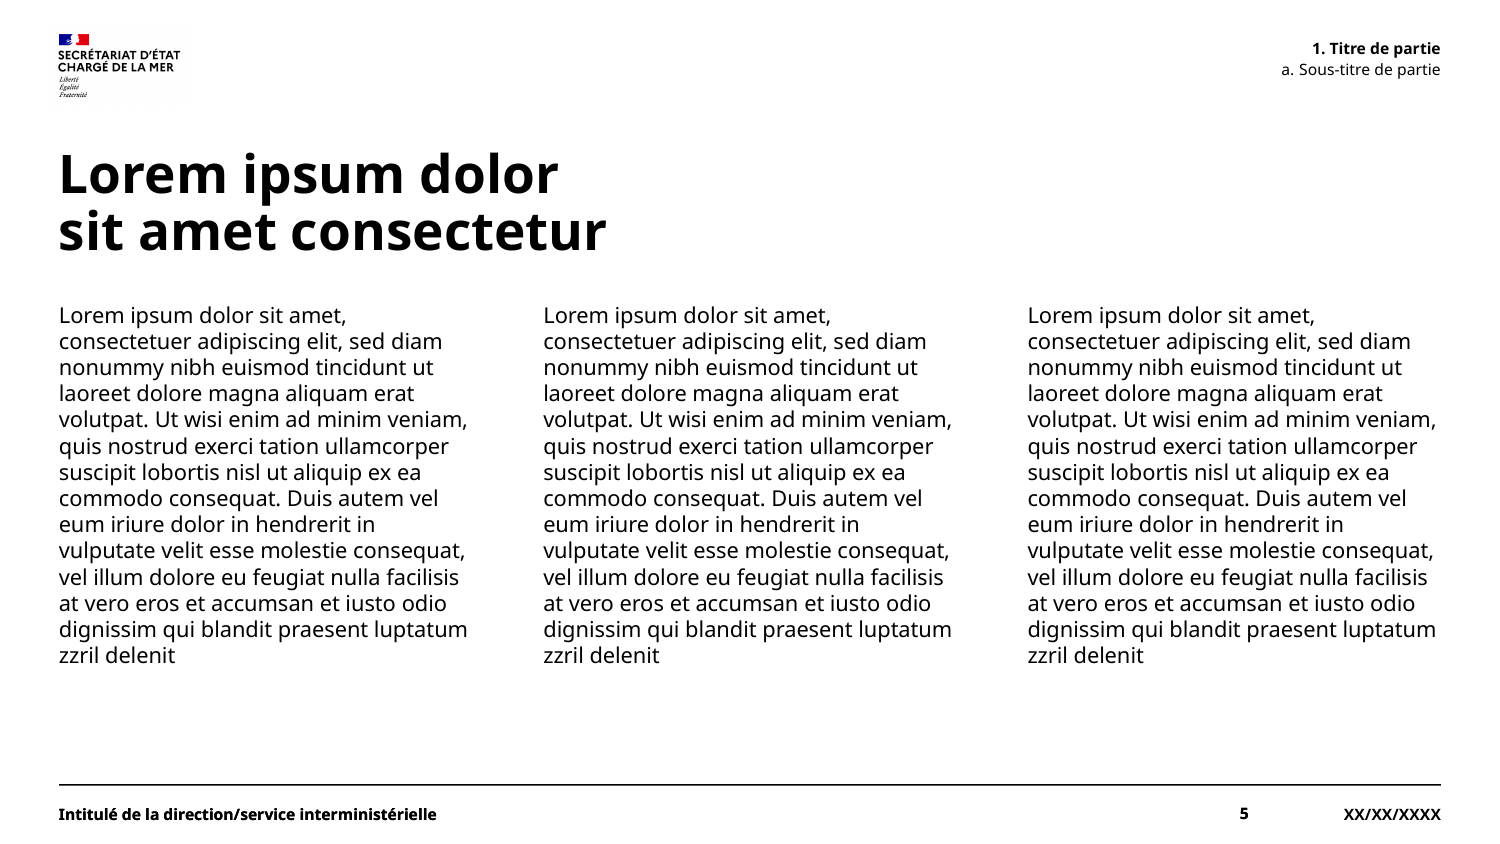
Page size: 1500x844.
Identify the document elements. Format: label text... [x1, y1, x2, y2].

list Lorem ipsum dolor sit amet, consectetuer adipiscing elit, sed diam nonummy nibh euismod tincidunt ut laoreet dolore magna aliquam erat volutpat. Ut wisi enim ad minim veniam, quis nostrud exerci tation ullamcorper suscipit lobortis nisl ut aliquip ex ea commodo consequat. Duis autem vel eum iriure dolor in hendrerit in vulputate velit esse molestie consequat, vel illum dolore eu feugiat nulla facilisis at vero eros et accumsan et iusto odio dignissim qui blandit praesent luptatum zzril delenit [1027, 301, 1441, 724]
list Lorem ipsum dolor sit amet, consectetuer adipiscing elit, sed diam nonummy nibh euismod tincidunt ut laoreet dolore magna aliquam erat volutpat. Ut wisi enim ad minim veniam, quis nostrud exerci tation ullamcorper suscipit lobortis nisl ut aliquip ex ea commodo consequat. Duis autem vel eum iriure dolor in hendrerit in vulputate velit esse molestie consequat, vel illum dolore eu feugiat nulla facilisis at vero eros et accumsan et iusto odio dignissim qui blandit praesent luptatum zzril delenit [59, 301, 473, 724]
slide_number <numéro> [1027, 784, 1249, 844]
picture [48, 23, 191, 108]
slide_number XX/XX/XXXX [1249, 784, 1441, 844]
footer Intitulé de la direction/service interministérielle [59, 784, 1027, 844]
list Lorem ipsum dolor sit amet, consectetuer adipiscing elit, sed diam nonummy nibh euismod tincidunt ut laoreet dolore magna aliquam erat volutpat. Ut wisi enim ad minim veniam, quis nostrud exerci tation ullamcorper suscipit lobortis nisl ut aliquip ex ea commodo consequat. Duis autem vel eum iriure dolor in hendrerit in vulputate velit esse molestie consequat, vel illum dolore eu feugiat nulla facilisis at vero eros et accumsan et iusto odio dignissim qui blandit praesent luptatum zzril delenit [543, 301, 957, 724]
subtitle Titre de partie Sous-titre de partie [543, 29, 1441, 89]
title Lorem ipsum dolor sit amet consectetur [59, 147, 1441, 266]
